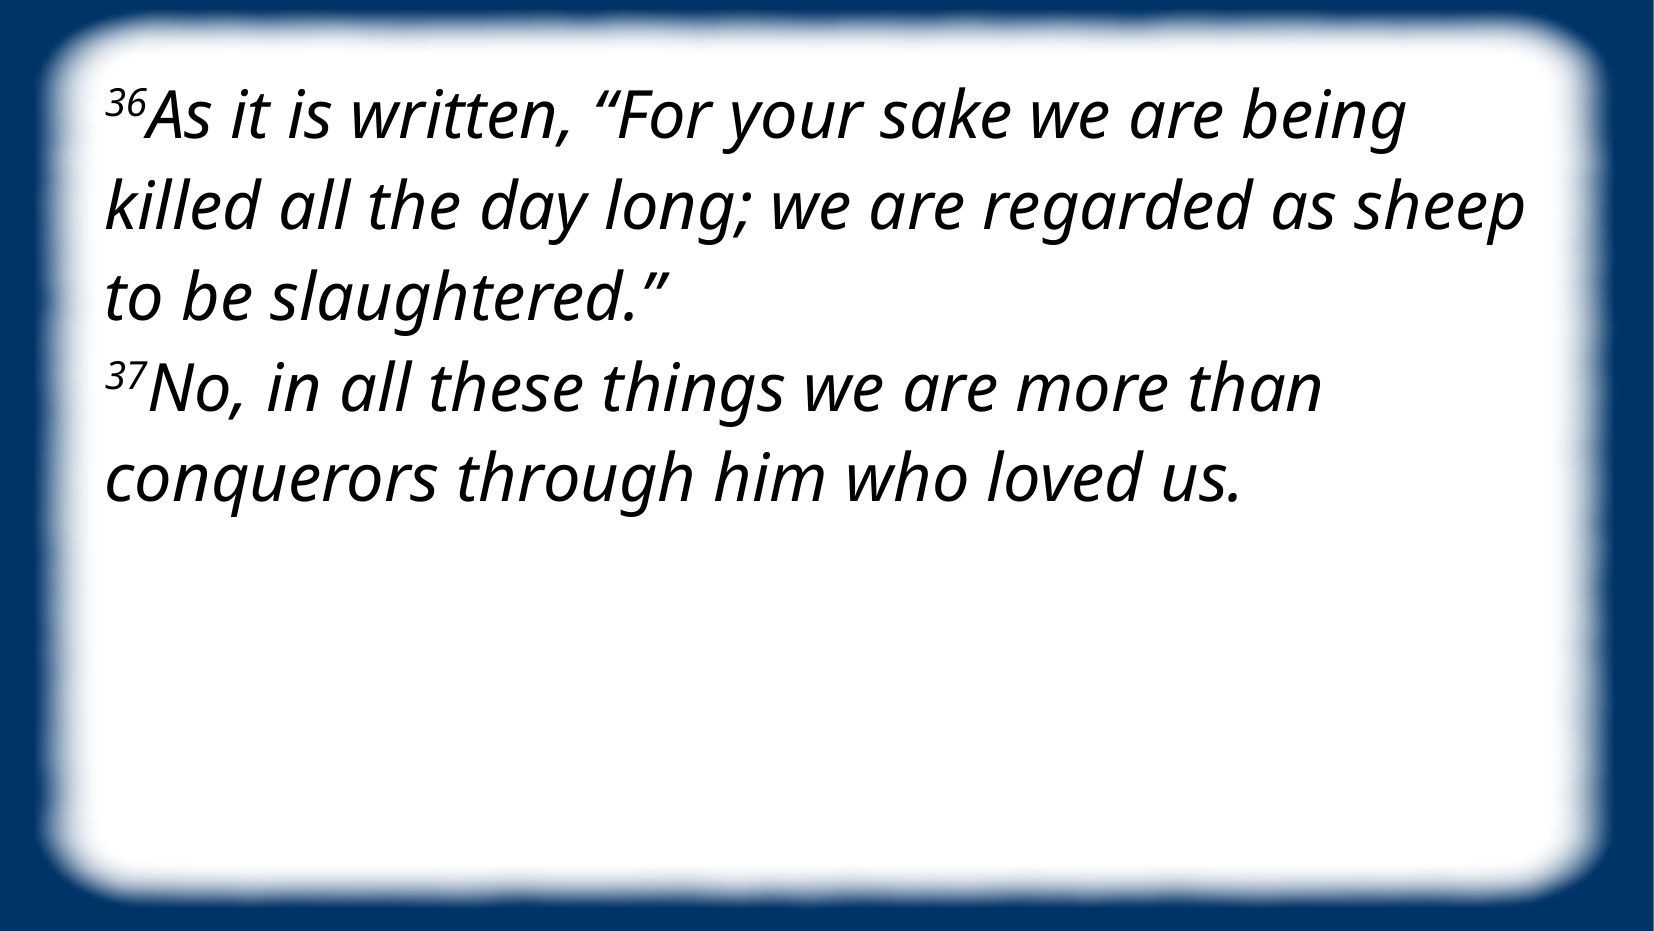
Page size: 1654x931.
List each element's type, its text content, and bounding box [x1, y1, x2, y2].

text_box 36As it is written, “For your sake we are being killed all the day long; we are regarded as sheep to be slaughtered.” 37No, in all these things we are more than conquerors through him who loved us. [90, 60, 1546, 519]
picture [0, 0, 1654, 931]
